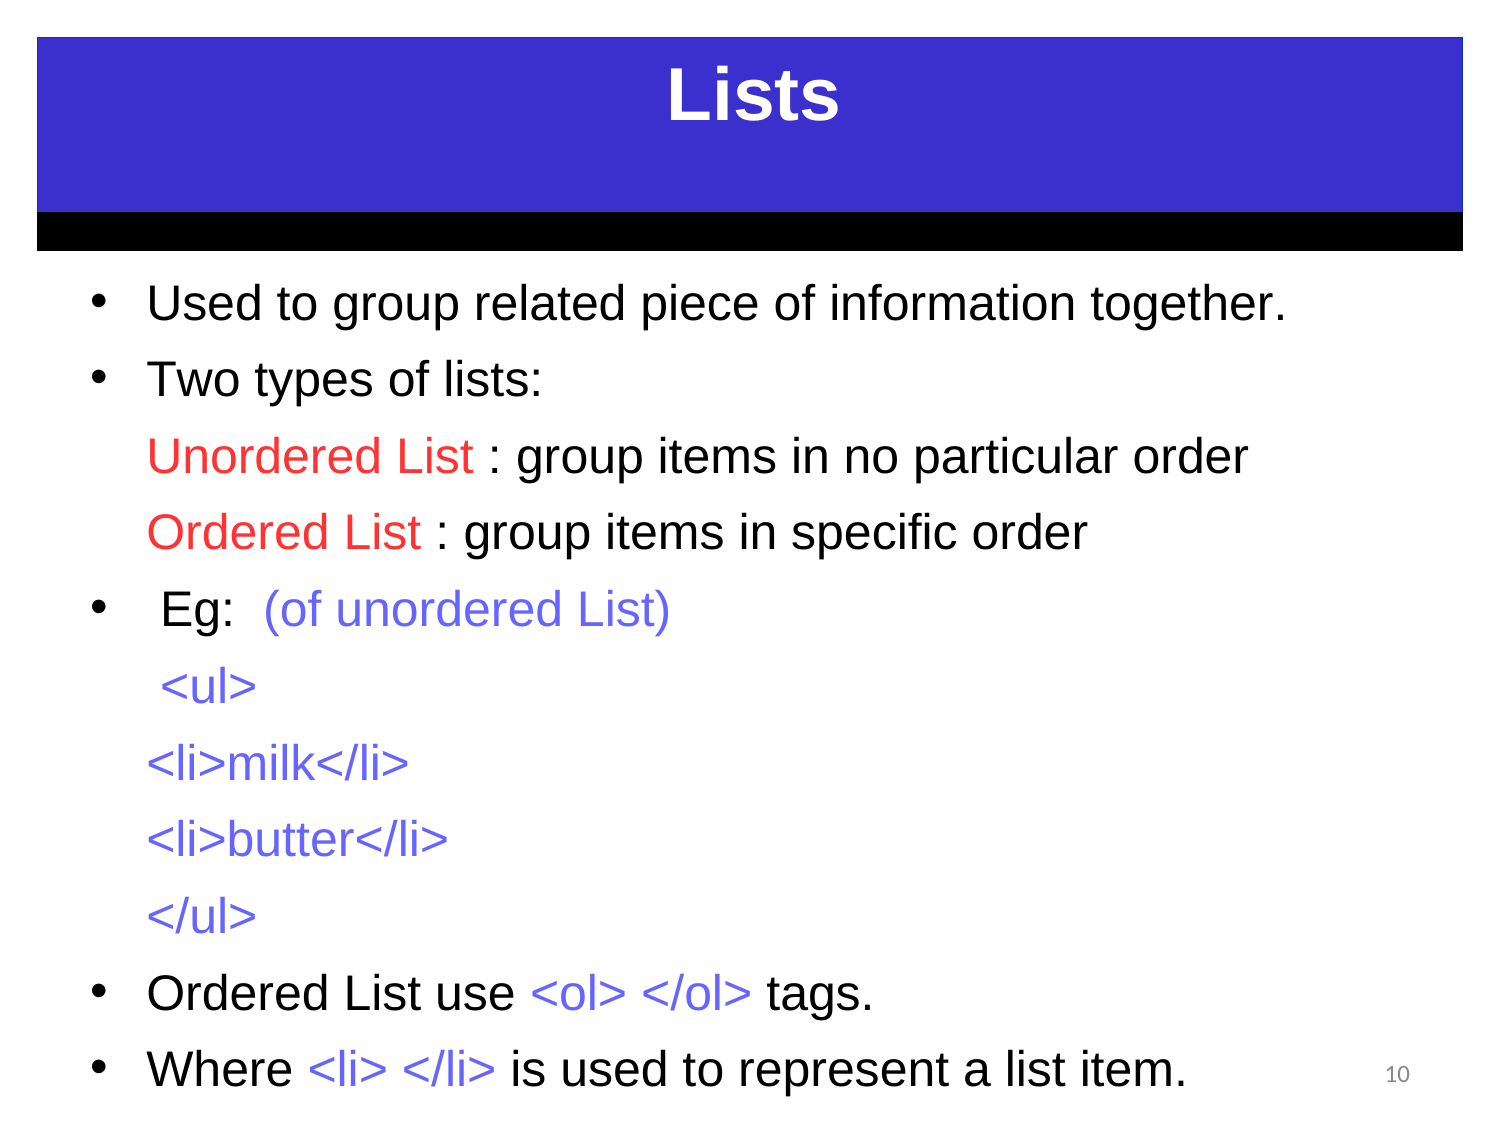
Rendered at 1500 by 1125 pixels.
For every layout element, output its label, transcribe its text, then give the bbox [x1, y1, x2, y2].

text_box <number> [1074, 1042, 1426, 1103]
list Used to group related piece of information together. Two types of lists: Unordered List : group items in no particular order Ordered List : group items in specific order Eg: (of unordered List) <ul> <li>milk</li> <li>butter</li> </ul> Ordered List use <ol> </ol> tags. Where <li> </li> is used to represent a list item. [75, 262, 1426, 1005]
list Lists [50, 37, 1450, 213]
